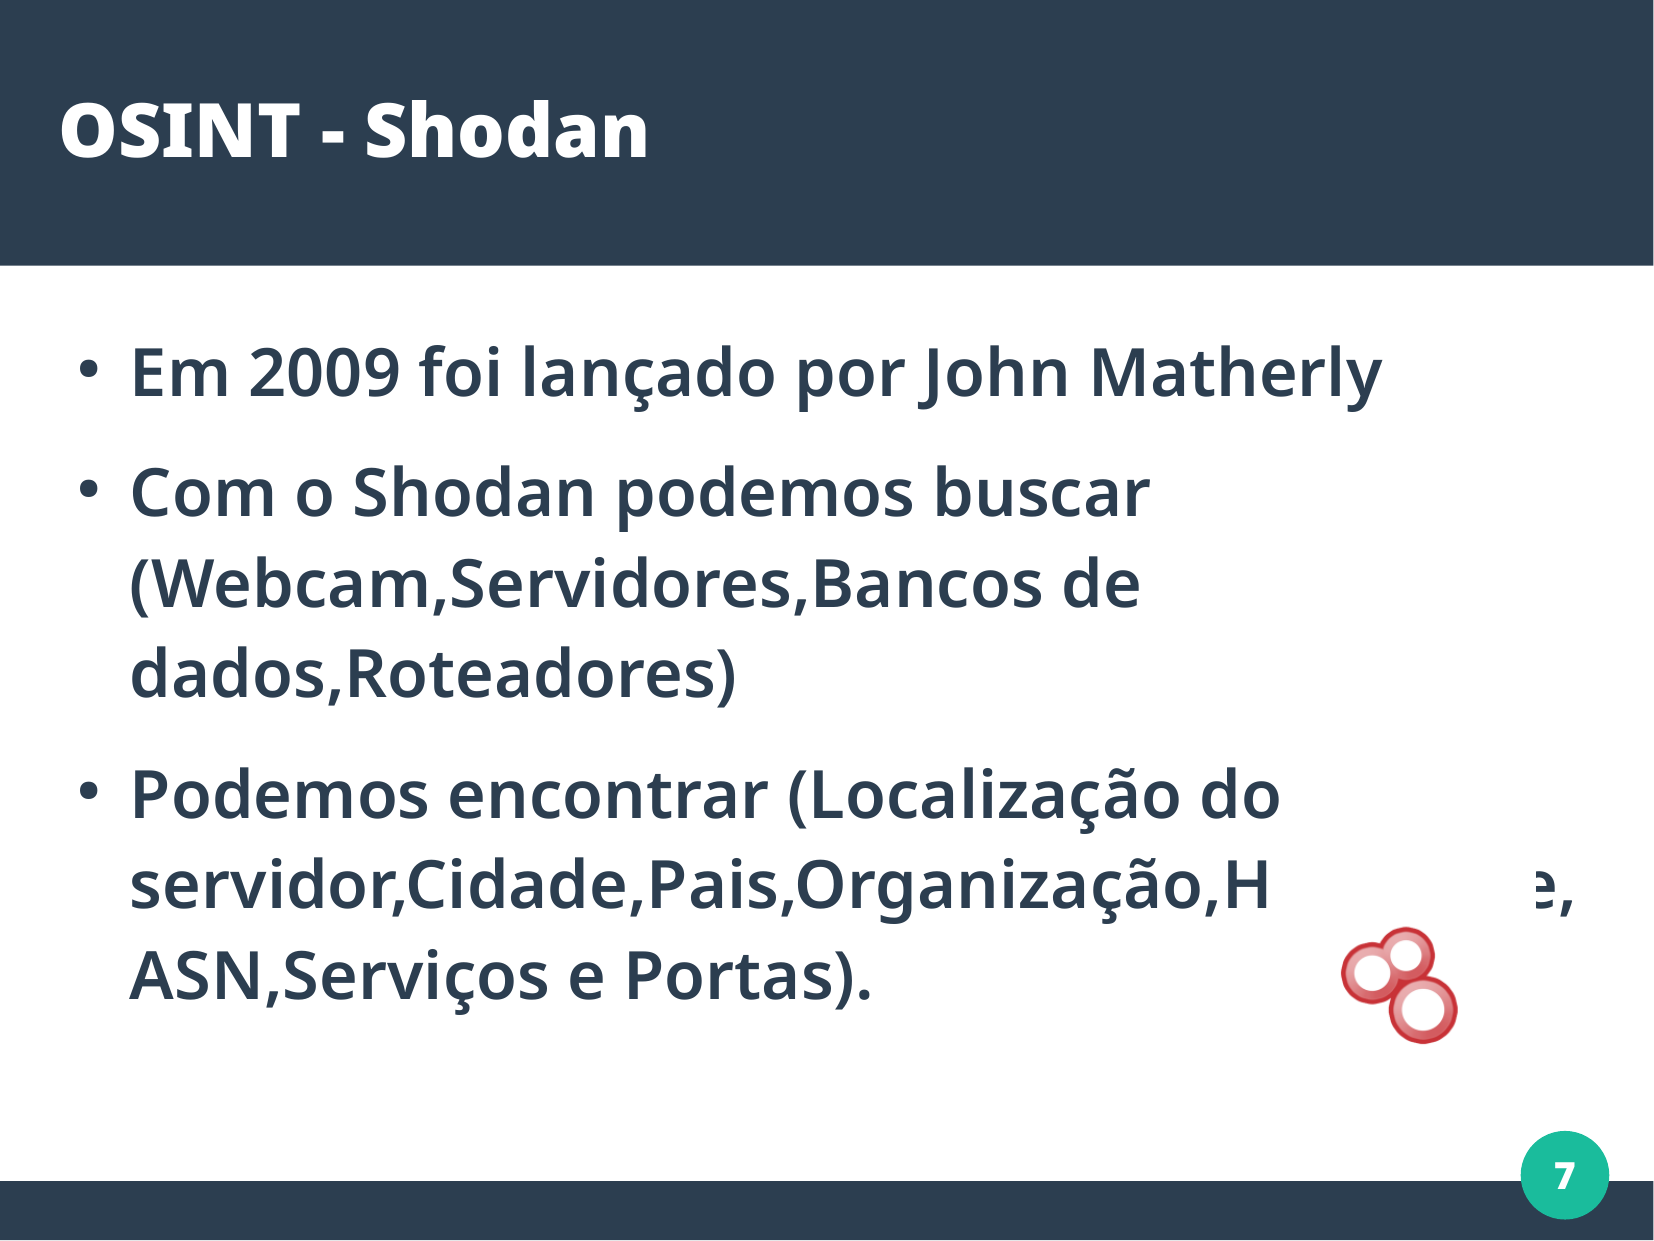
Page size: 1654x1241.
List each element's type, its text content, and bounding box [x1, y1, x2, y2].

picture [1269, 856, 1536, 1123]
list Em 2009 foi lançado por John Matherly Com o Shodan podemos buscar (Webcam,Servidores,Bancos de dados,Roteadores) Podemos encontrar (Localização do servidor,Cidade,Pais,Organização,Hostname,ASN,Serviços e Portas). [59, 324, 1595, 1152]
title OSINT - Shodan [59, 49, 1595, 207]
